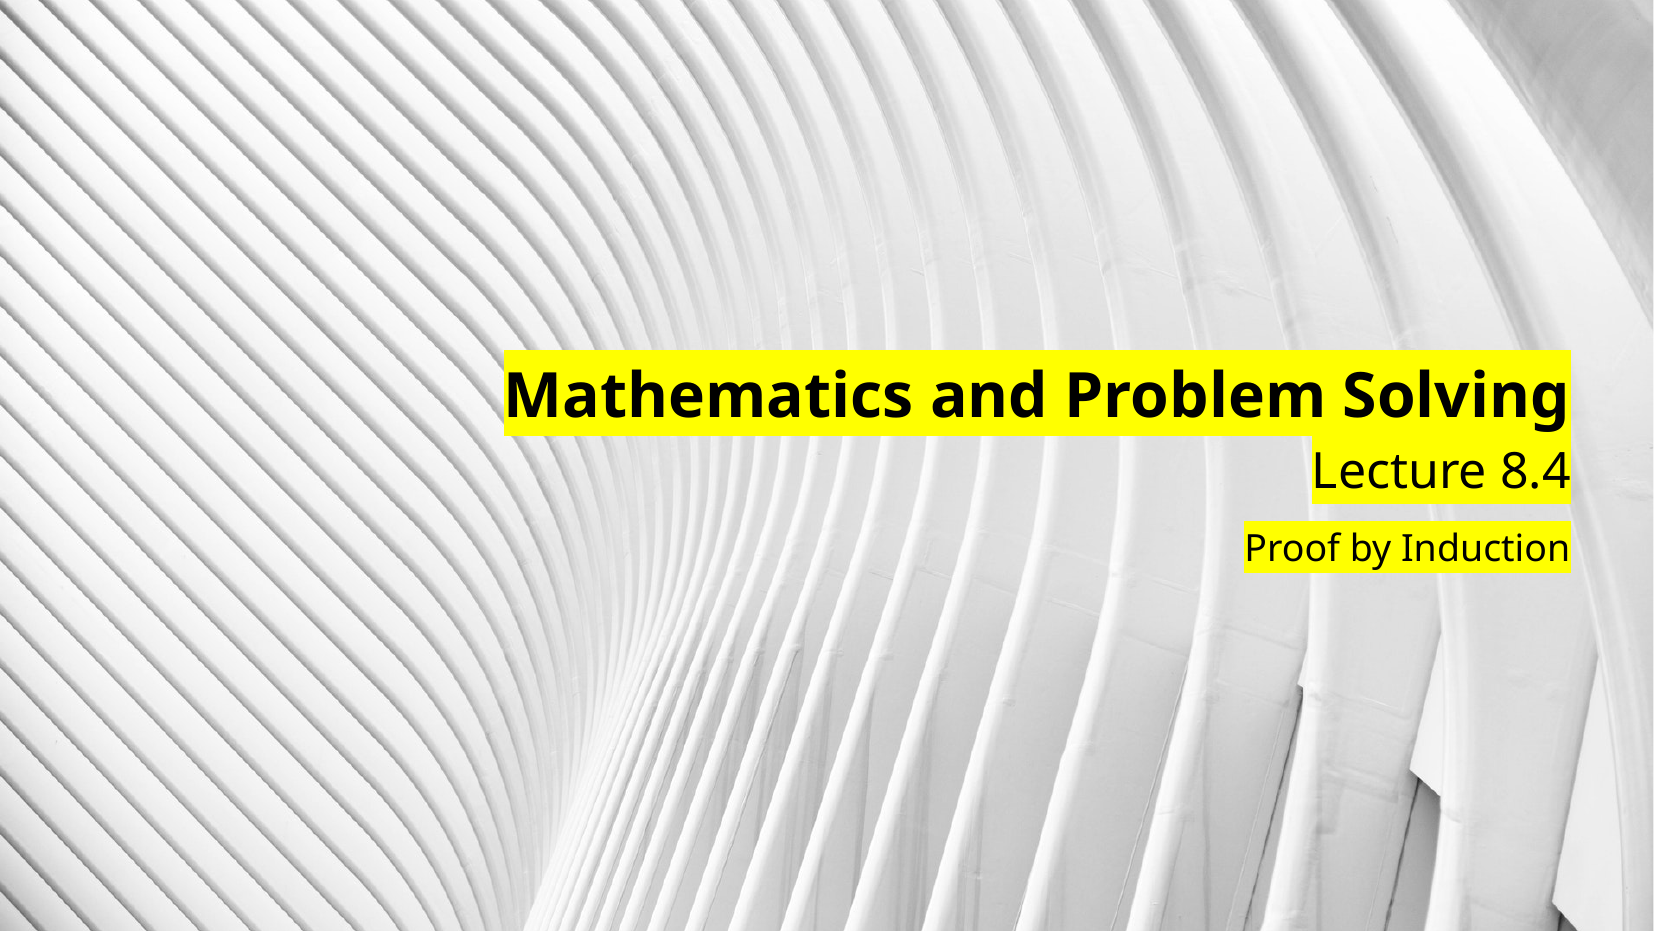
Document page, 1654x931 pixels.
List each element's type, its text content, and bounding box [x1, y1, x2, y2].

picture [0, 0, 1654, 931]
list Mathematics and Problem Solving Lecture 8.4 Proof by Induction [82, 37, 1571, 886]
